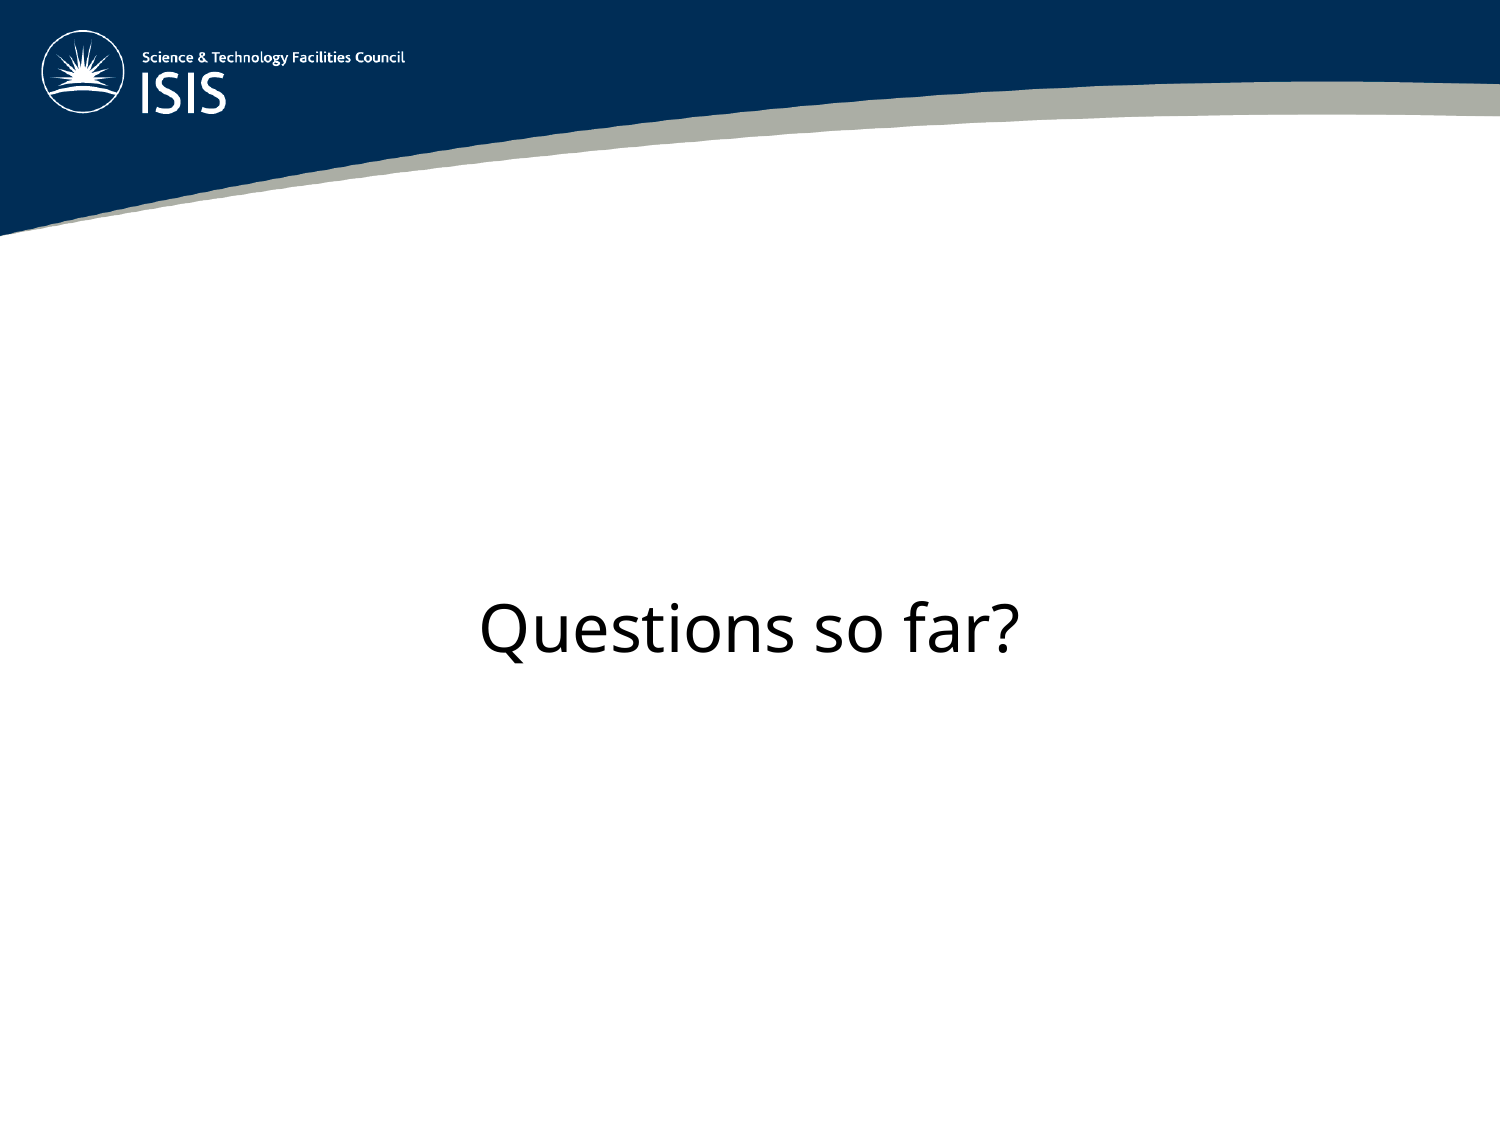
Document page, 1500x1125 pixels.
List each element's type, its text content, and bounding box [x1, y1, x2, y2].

list Questions so far? [75, 385, 1425, 1005]
picture [0, 0, 1500, 302]
